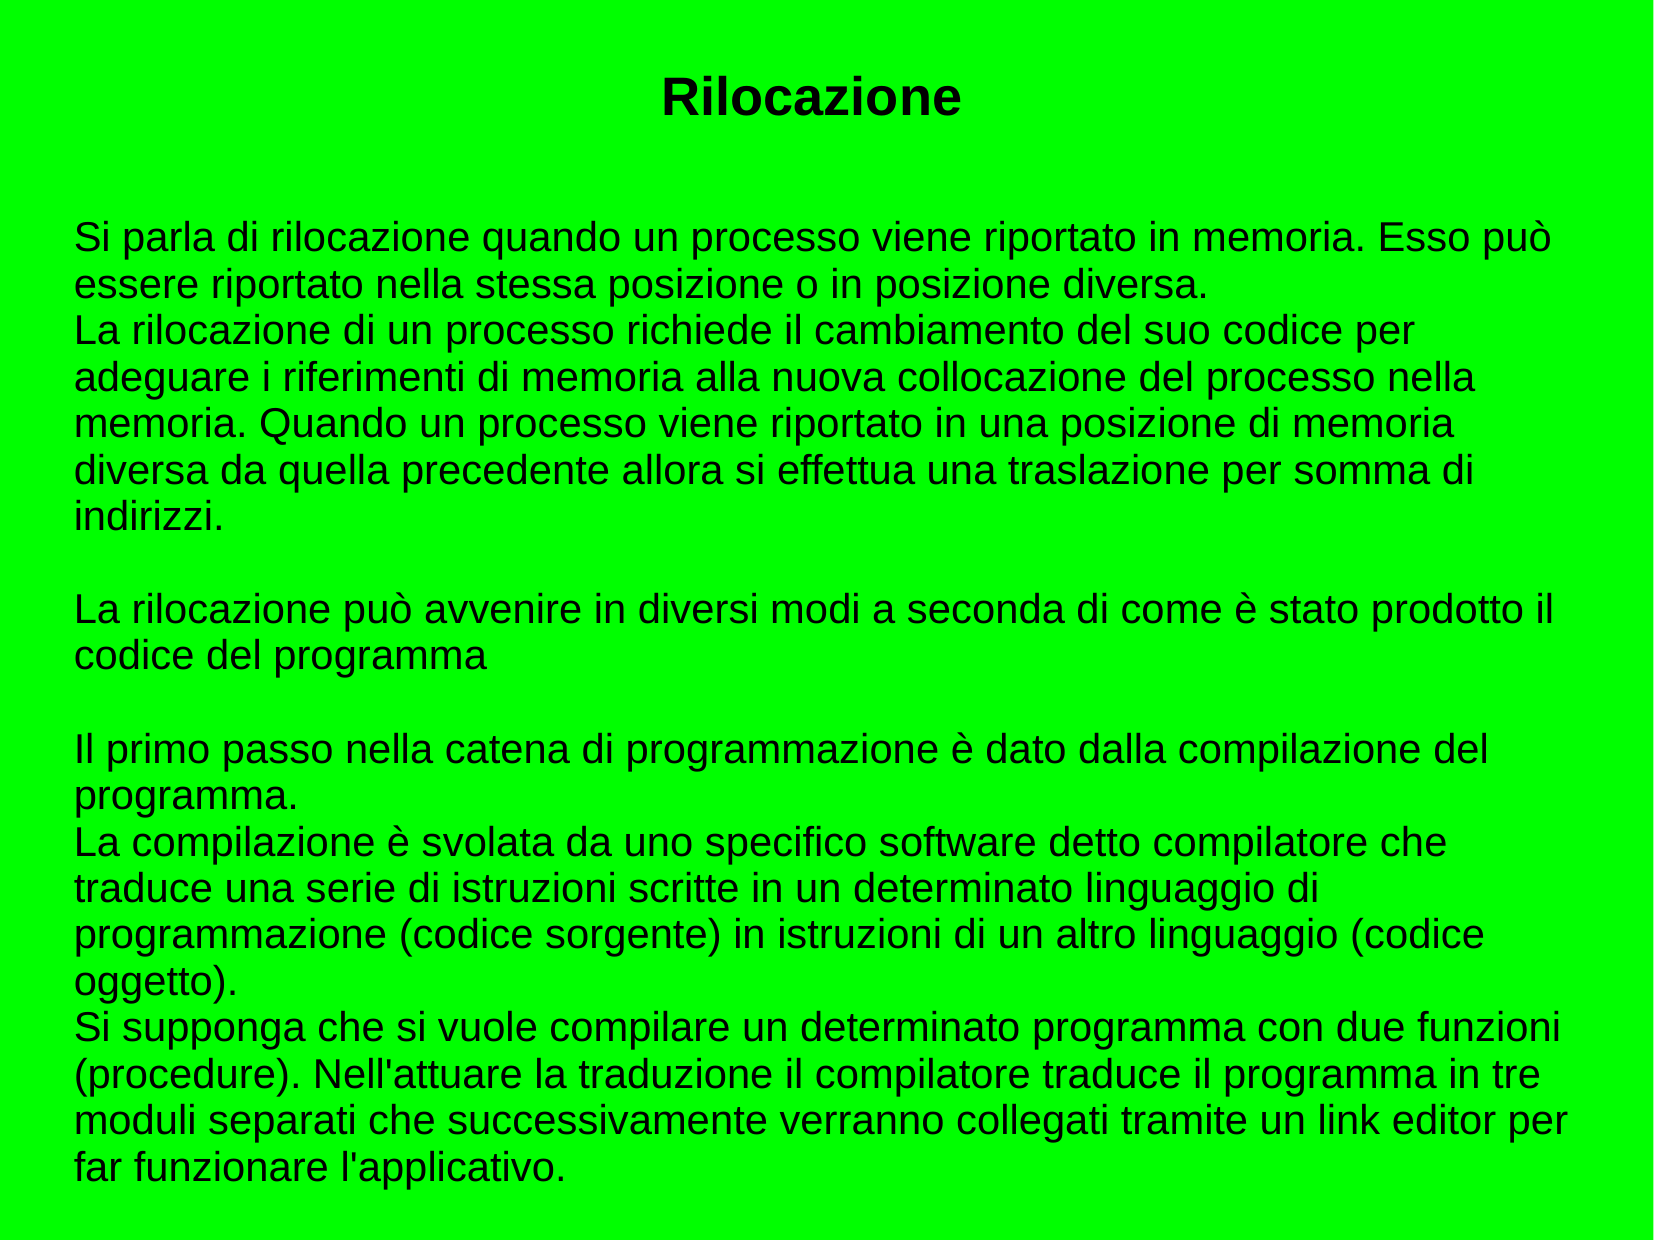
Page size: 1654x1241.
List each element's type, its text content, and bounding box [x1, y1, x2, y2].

text_box Rilocazione [472, 59, 1152, 135]
text_box Si parla di rilocazione quando un processo viene riportato in memoria. Esso può essere riportato nella stessa posizione o in posizione diversa. La rilocazione di un processo richiede il cambiamento del suo codice per adeguare i riferimenti di memoria alla nuova collocazione del processo nella memoria. Quando un processo viene riportato in una posizione di memoria diversa da quella precedente allora si effettua una traslazione per somma di indirizzi. La rilocazione può avvenire in diversi modi a seconda di come è stato prodotto il codice del programma Il primo passo nella catena di programmazione è dato dalla compilazione del programma. La compilazione è svolata da uno specifico software detto compilatore che traduce una serie di istruzioni scritte in un determinato linguaggio di programmazione (codice sorgente) in istruzioni di un altro linguaggio (codice oggetto). Si supponga che si vuole compilare un determinato programma con due funzioni (procedure). Nell'attuare la traduzione il compilatore traduce il programma in tre moduli separati che successivamente verranno collegati tramite un link editor per far funzionare l'applicativo. [59, 206, 1595, 1198]
